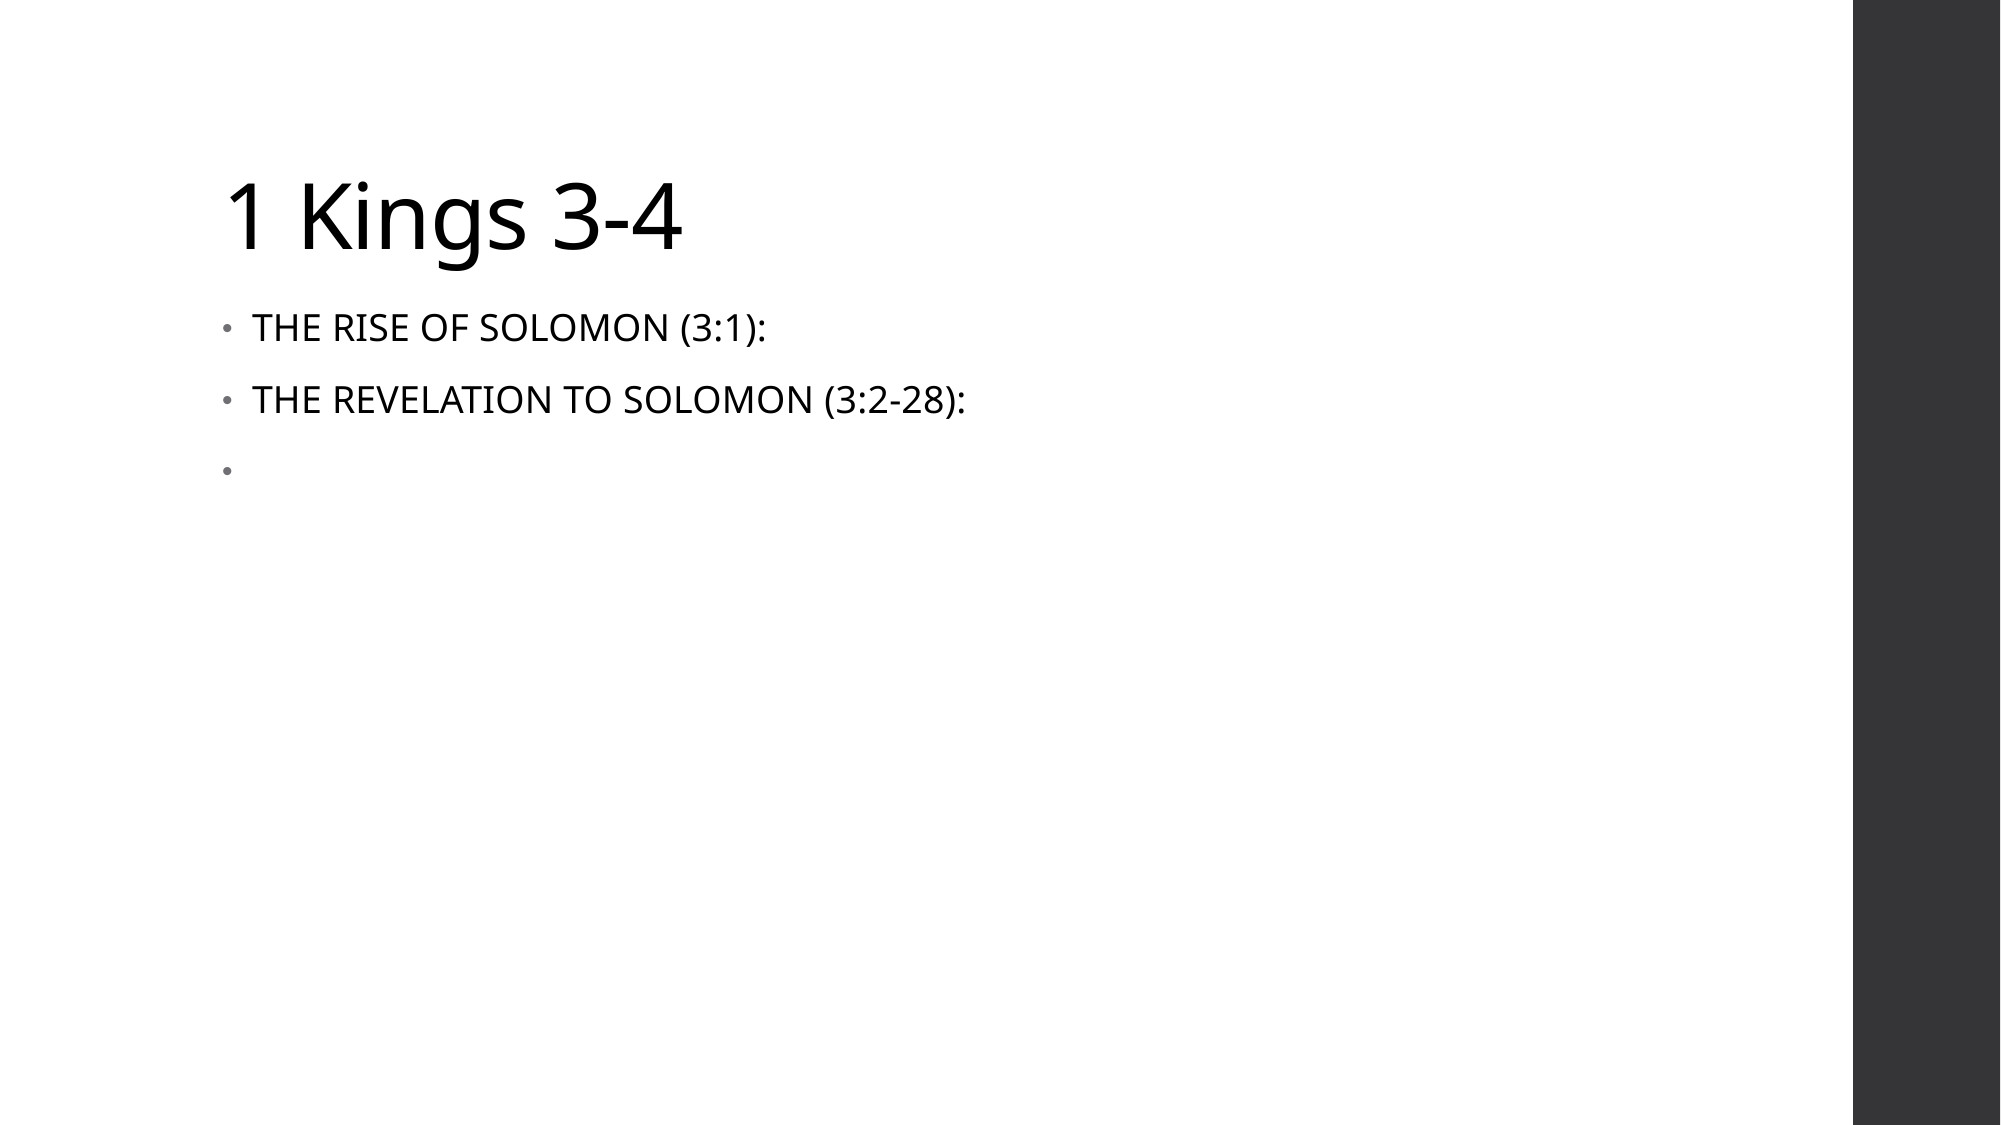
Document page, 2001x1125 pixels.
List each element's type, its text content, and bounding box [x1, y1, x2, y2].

title 1 Kings 3-4 [206, 60, 1797, 278]
list THE RISE OF SOLOMON (3:1): THE REVELATION TO SOLOMON (3:2-28): [206, 299, 1617, 1014]
